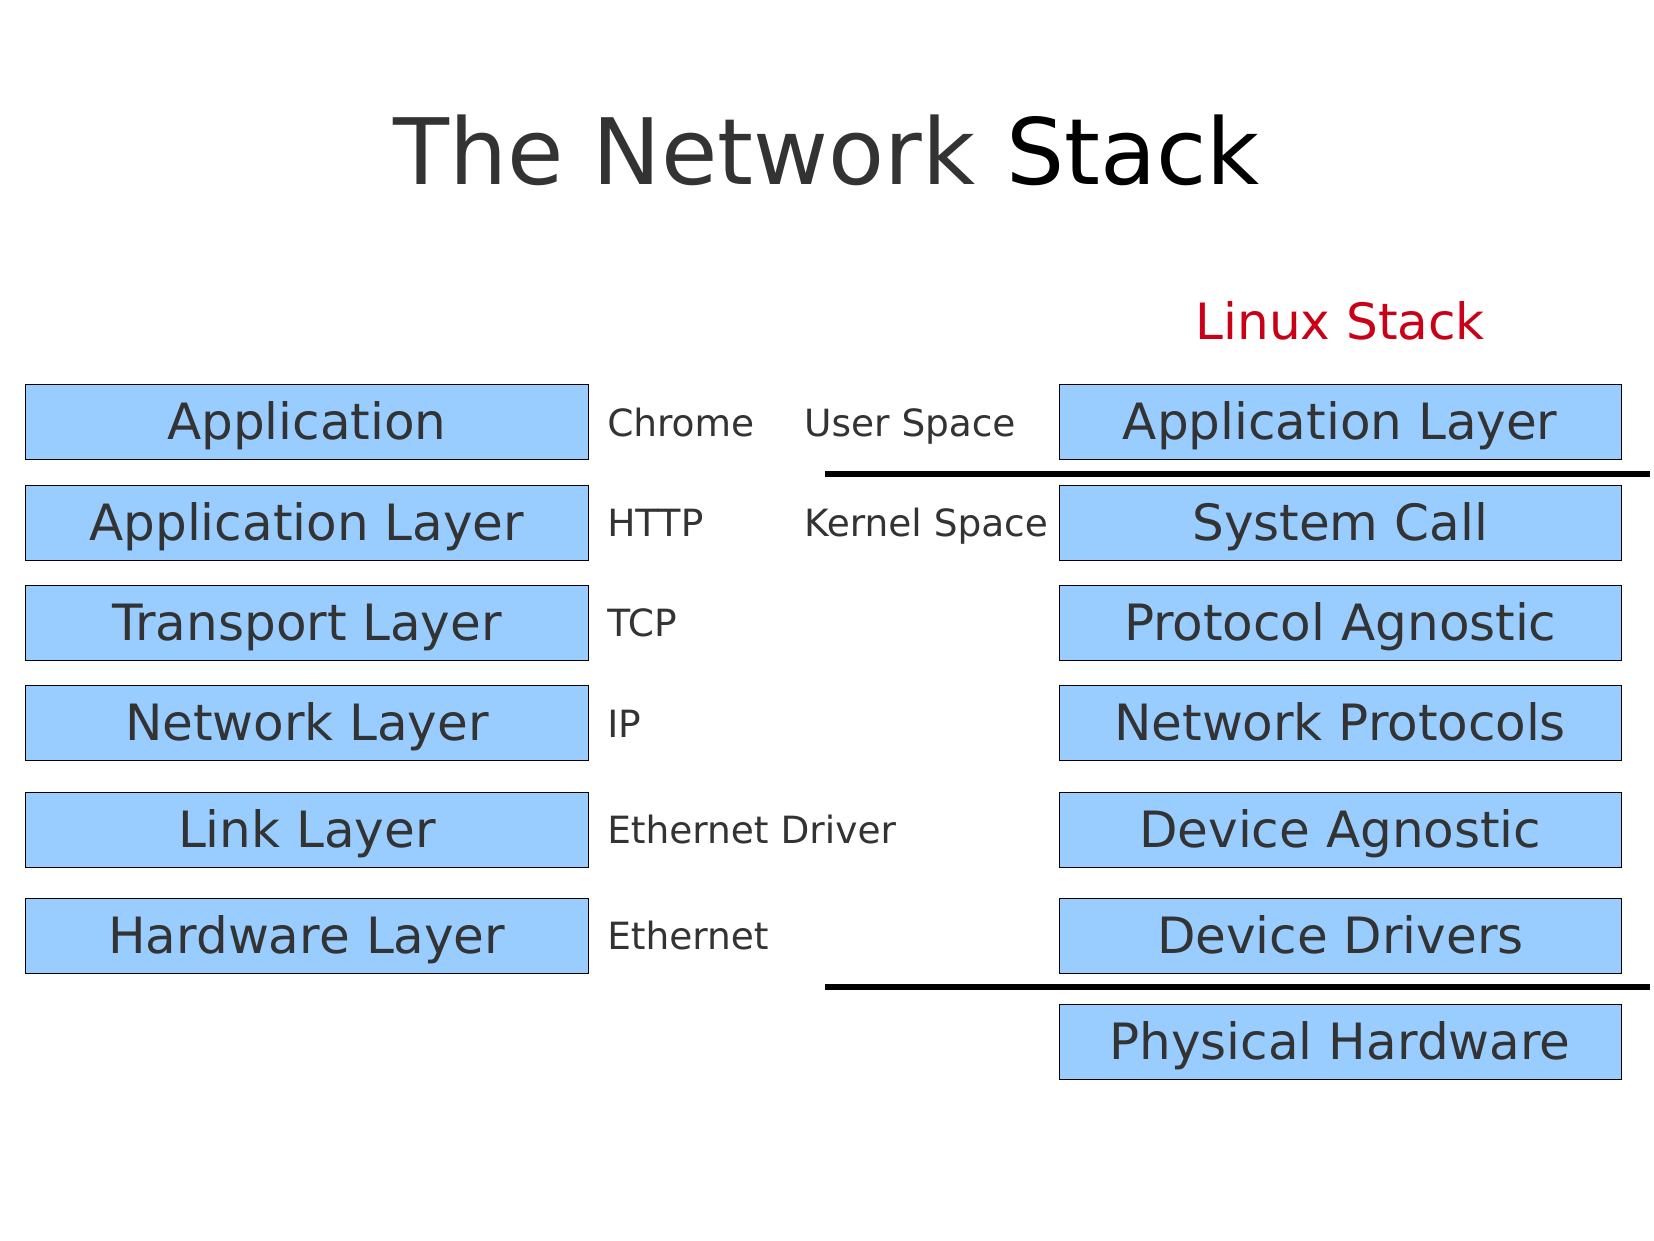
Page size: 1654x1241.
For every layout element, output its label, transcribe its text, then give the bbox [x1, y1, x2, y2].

title The Network Stack [82, 56, 1571, 250]
text_box Protocol Agnostic [1059, 585, 1622, 661]
text_box System Call [1059, 485, 1622, 561]
text_box Ethernet Driver [592, 801, 976, 870]
text_box HTTP [592, 494, 721, 616]
text_box Device Agnostic [1059, 792, 1622, 868]
text_box Application Layer [1059, 384, 1622, 460]
text_box Network Protocols [1059, 685, 1622, 761]
text_box TCP [592, 594, 708, 663]
text_box Linux Stack [1180, 286, 1500, 378]
text_box Device Drivers [1059, 898, 1622, 974]
text_box Physical Hardware [1059, 1004, 1622, 1080]
text_box Link Layer [25, 792, 589, 868]
text_box Ethernet [592, 907, 820, 976]
text_box Kernel Space [789, 494, 1118, 563]
text_box Chrome [592, 393, 789, 462]
text_box Network Layer [25, 685, 589, 761]
text_box Hardware Layer [25, 898, 589, 974]
text_box Application Layer [25, 485, 589, 561]
text_box Application [25, 384, 589, 460]
text_box User Space [789, 393, 1078, 462]
text_box IP [592, 695, 664, 764]
text_box Transport Layer [25, 585, 589, 661]
